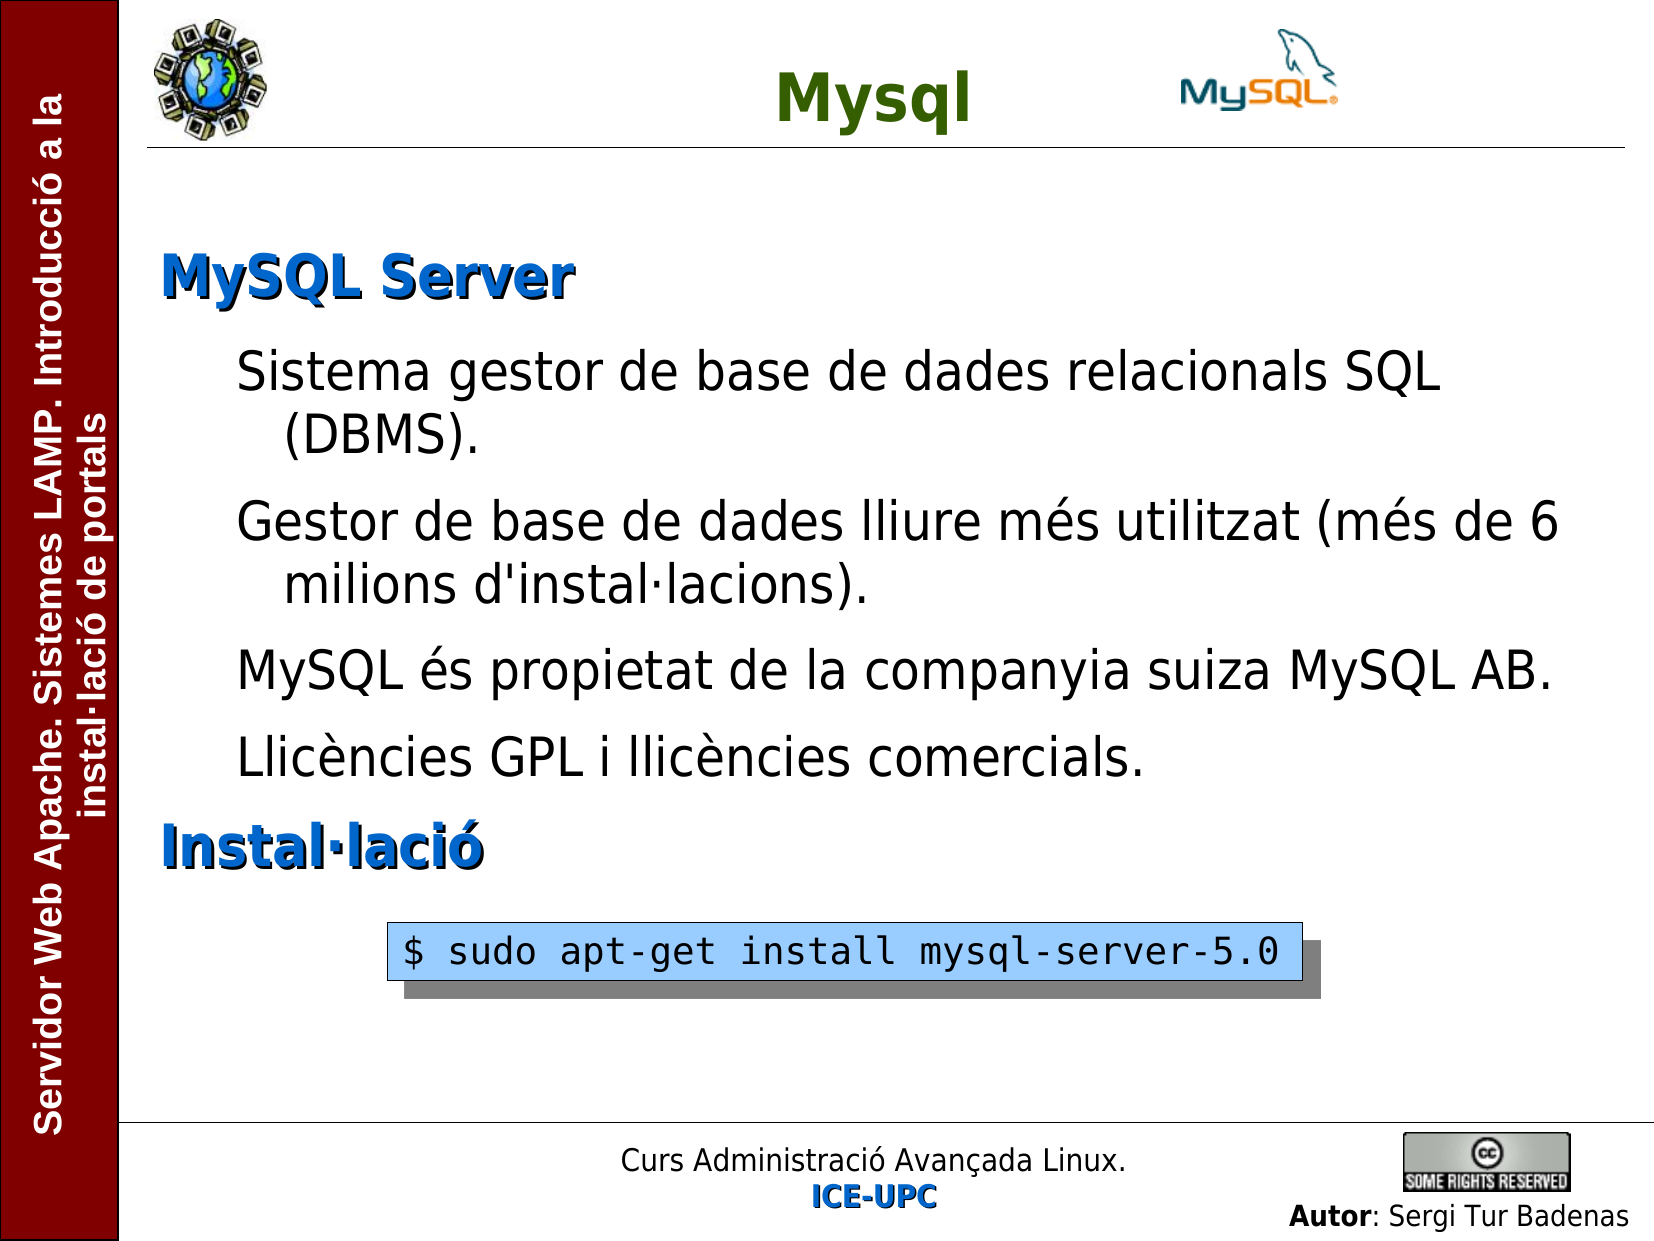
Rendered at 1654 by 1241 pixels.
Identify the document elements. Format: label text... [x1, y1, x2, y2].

list MySQL Server Sistema gestor de base de dades relacionals SQL (DBMS). Gestor de base de dades lliure més utilitzat (més de 6 milions d'instal·lacions). MySQL és propietat de la companyia suiza MySQL AB. Llicències GPL i llicències comercials. Instal·lació [141, 242, 1630, 1078]
title Mysql [129, 56, 1619, 141]
text_box $ sudo apt-get install mysql-server-5.0 [387, 922, 1303, 981]
picture [154, 19, 268, 56]
picture [1181, 29, 1338, 111]
picture [1403, 1132, 1571, 1192]
